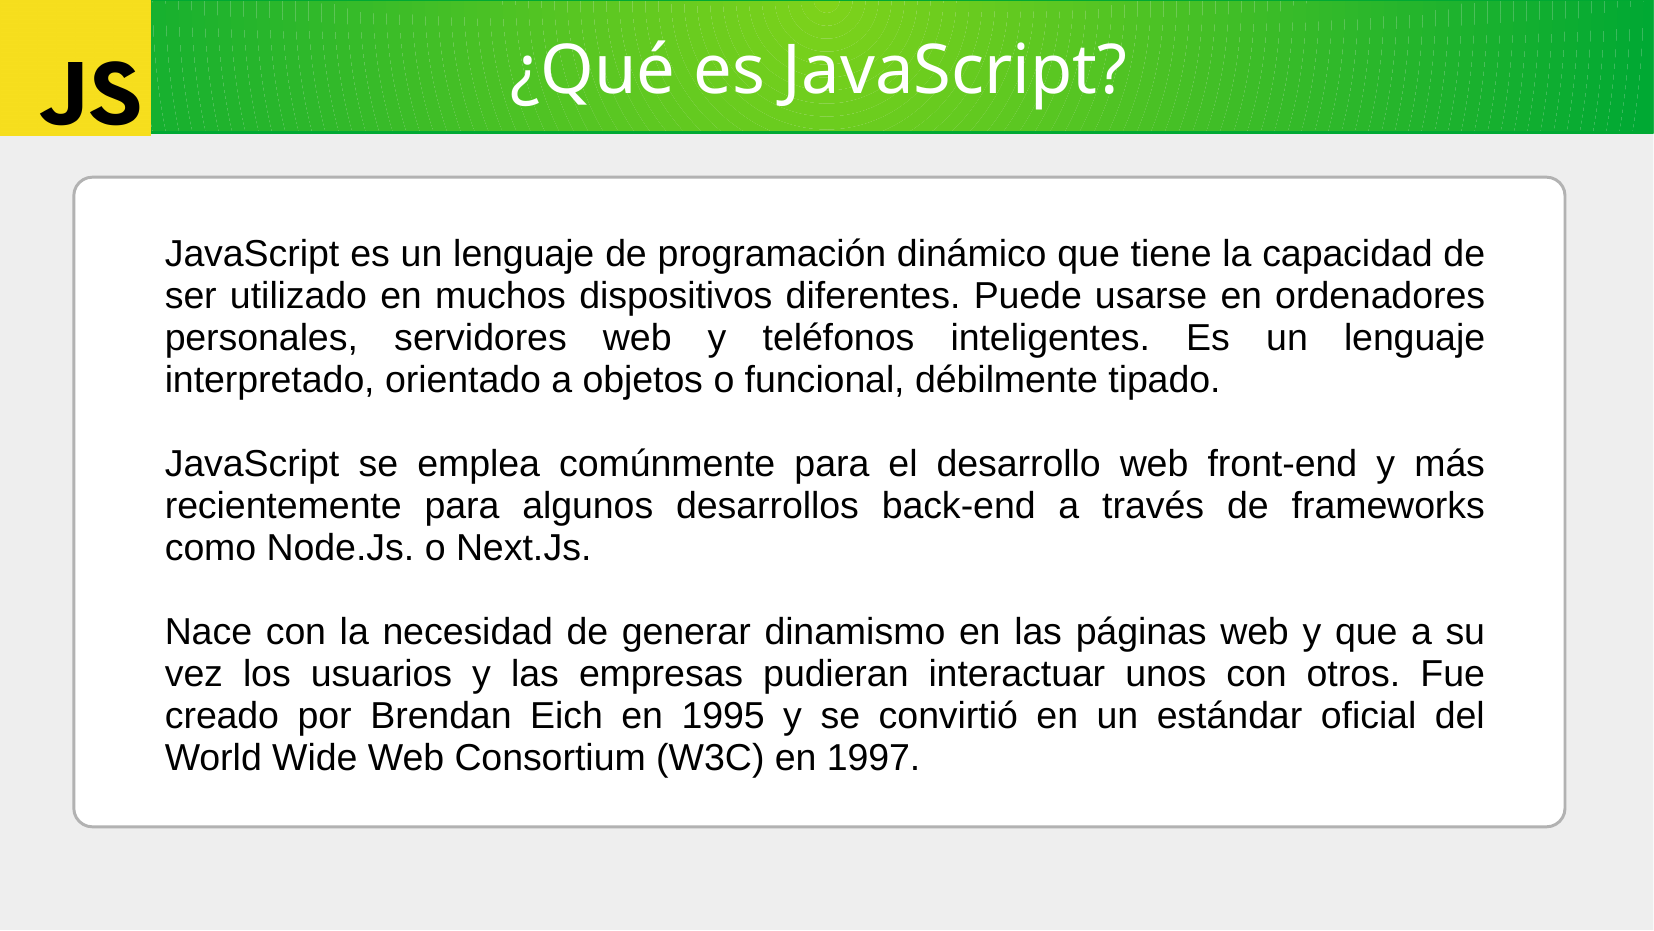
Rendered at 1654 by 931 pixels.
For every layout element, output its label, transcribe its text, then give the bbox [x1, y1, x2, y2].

picture [0, 0, 151, 136]
text_box JavaScript es un lenguaje de programación dinámico que tiene la capacidad de ser utilizado en muchos dispositivos diferentes. Puede usarse en ordenadores personales, servidores web y teléfonos inteligentes. Es un lenguaje interpretado, orientado a objetos o funcional, débilmente tipado. JavaScript se emplea comúnmente para el desarrollo web front-end y más recientemente para algunos desarrollos back-end a través de frameworks como Node.Js. o Next.Js. Nace con la necesidad de generar dinamismo en las páginas web y que a su vez los usuarios y las empresas pudieran interactuar unos con otros. Fue creado por Brendan Eich en 1995 y se convirtió en un estándar oficial del World Wide Web Consortium (W3C) en 1997. [150, 225, 1501, 786]
title ¿Qué es JavaScript? [151, 14, 1565, 119]
